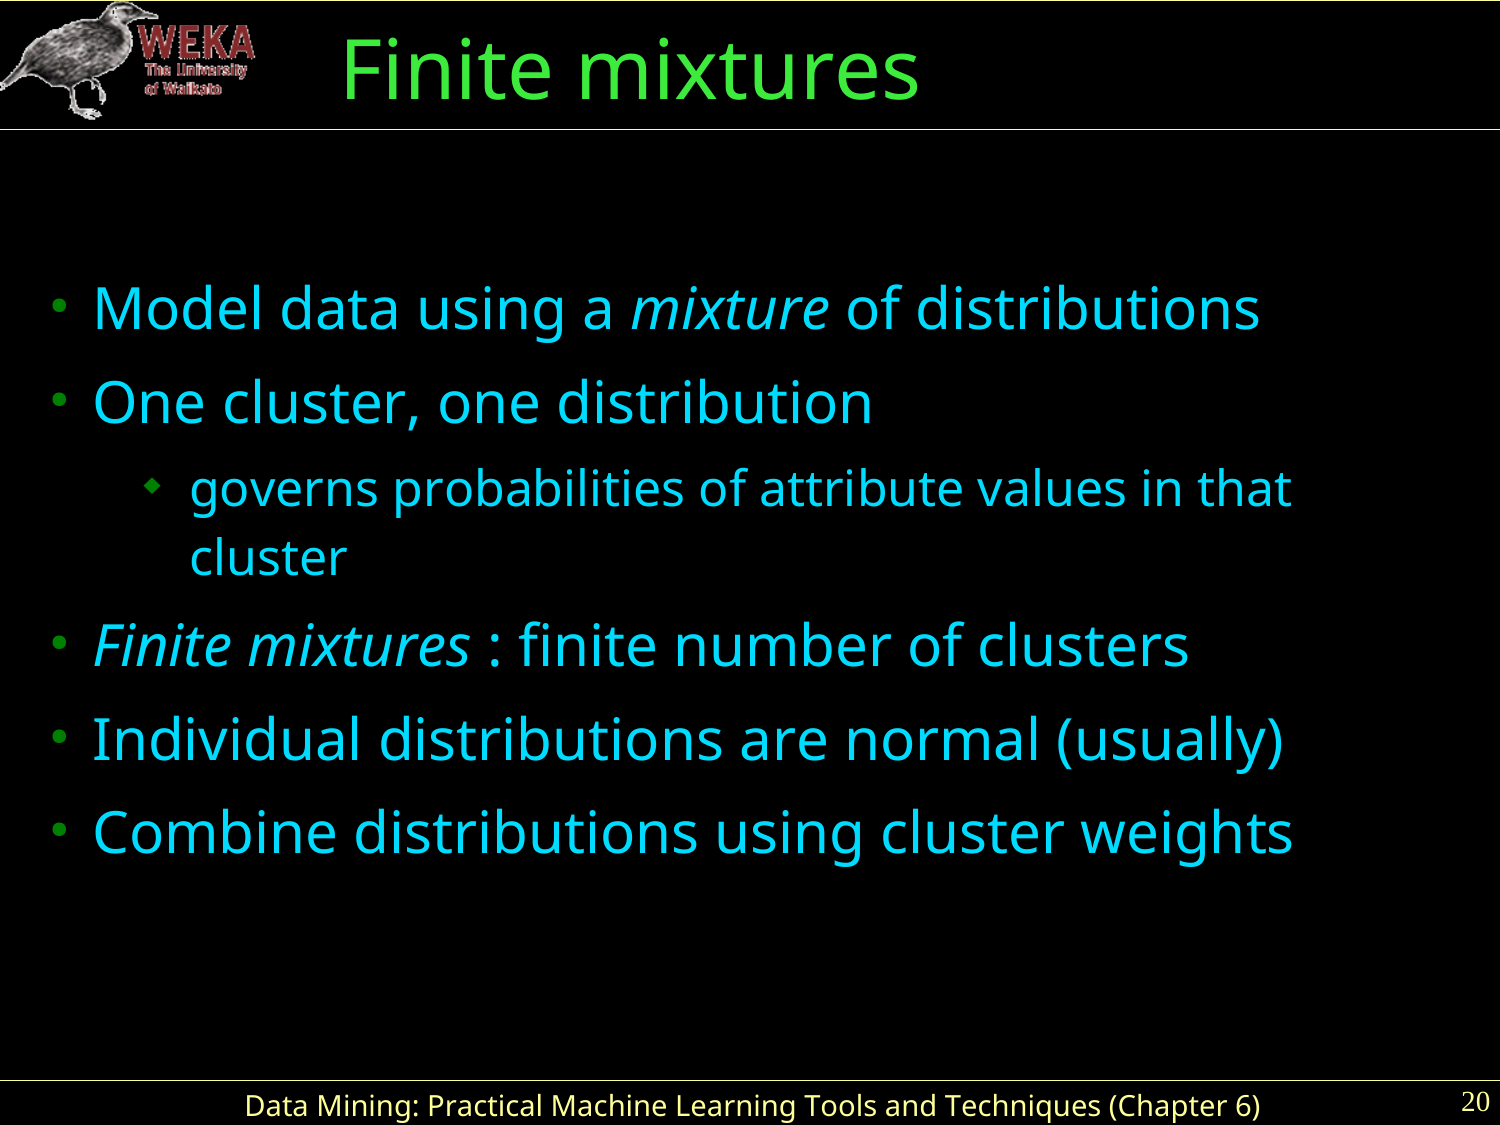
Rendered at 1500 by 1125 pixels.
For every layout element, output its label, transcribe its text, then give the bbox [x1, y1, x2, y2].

picture [0, 1, 266, 129]
list Model data using a mixture of distributions One cluster, one distribution governs probabilities of attribute values in that cluster Finite mixtures : finite number of clusters Individual distributions are normal (usually) Combine distributions using cluster weights [35, 260, 1453, 936]
title Finite mixtures [324, 0, 1500, 148]
